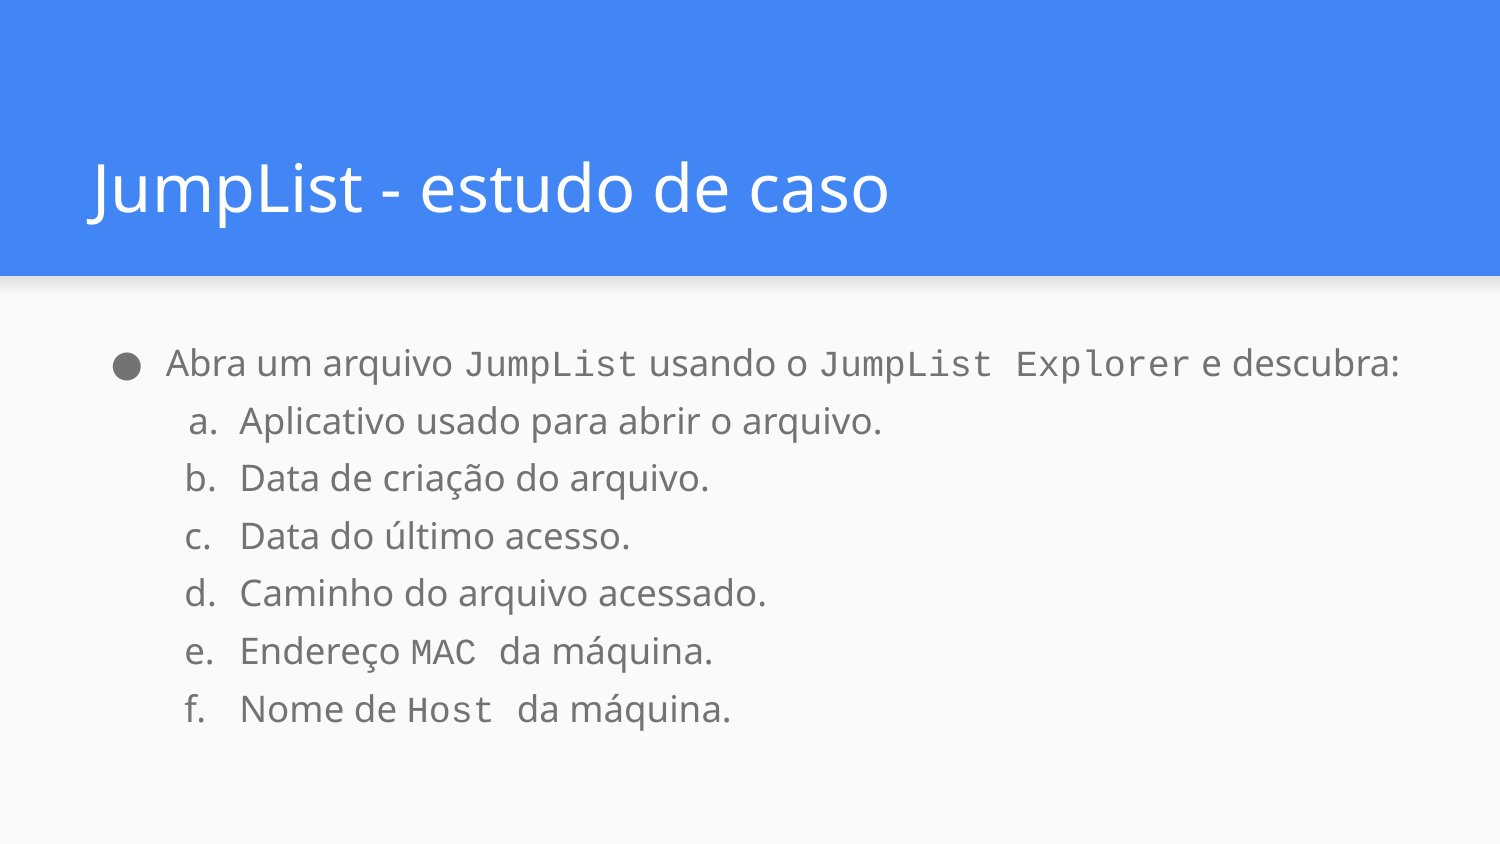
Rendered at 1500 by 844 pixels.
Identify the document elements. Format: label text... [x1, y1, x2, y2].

title JumpList - estudo de caso [77, 121, 1427, 248]
list Abra um arquivo JumpList usando o JumpList Explorer e descubra: Aplicativo usado para abrir o arquivo. Data de criação do arquivo. Data do último acesso. Caminho do arquivo acessado. Endereço MAC da máquina. Nome de Host da máquina. [77, 314, 1427, 760]
